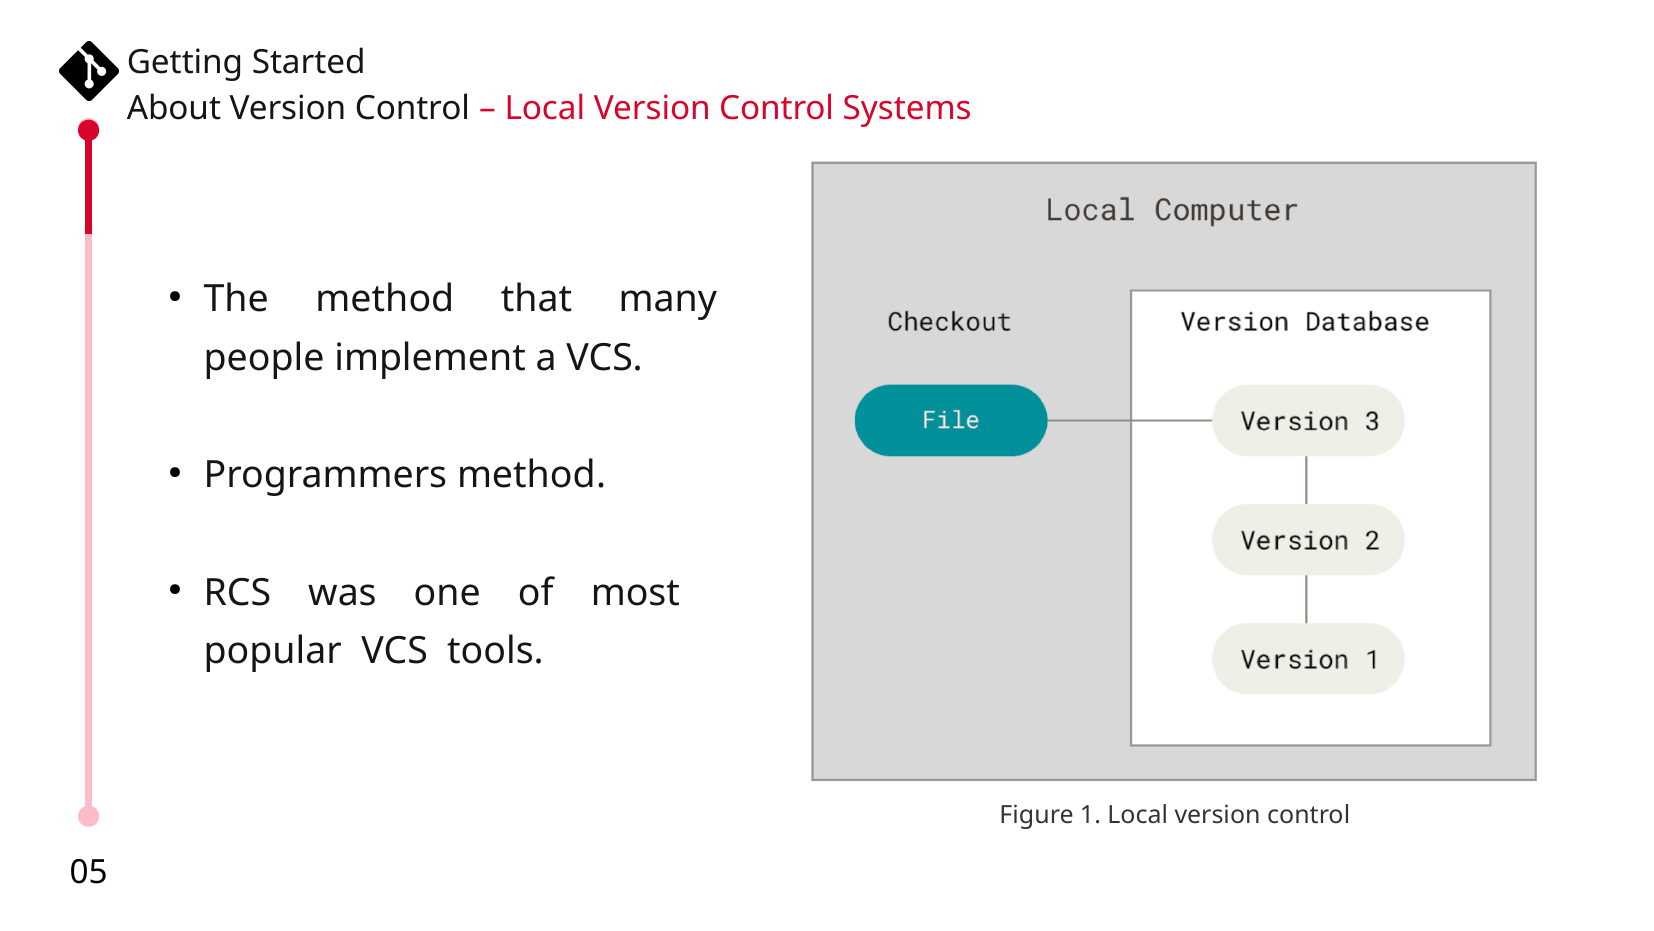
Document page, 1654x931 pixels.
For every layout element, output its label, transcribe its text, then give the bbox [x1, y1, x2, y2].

text_box 05 [47, 840, 130, 889]
text_box Figure 1. Local version control [814, 789, 1536, 837]
picture [59, 41, 119, 101]
picture [809, 159, 1540, 784]
text_box The method that many people implement a VCS. Programmers method. RCS was one of most popular VCS tools. [153, 159, 733, 780]
text_box Getting Started About Version Control – Local Version Control Systems [112, 31, 1506, 113]
